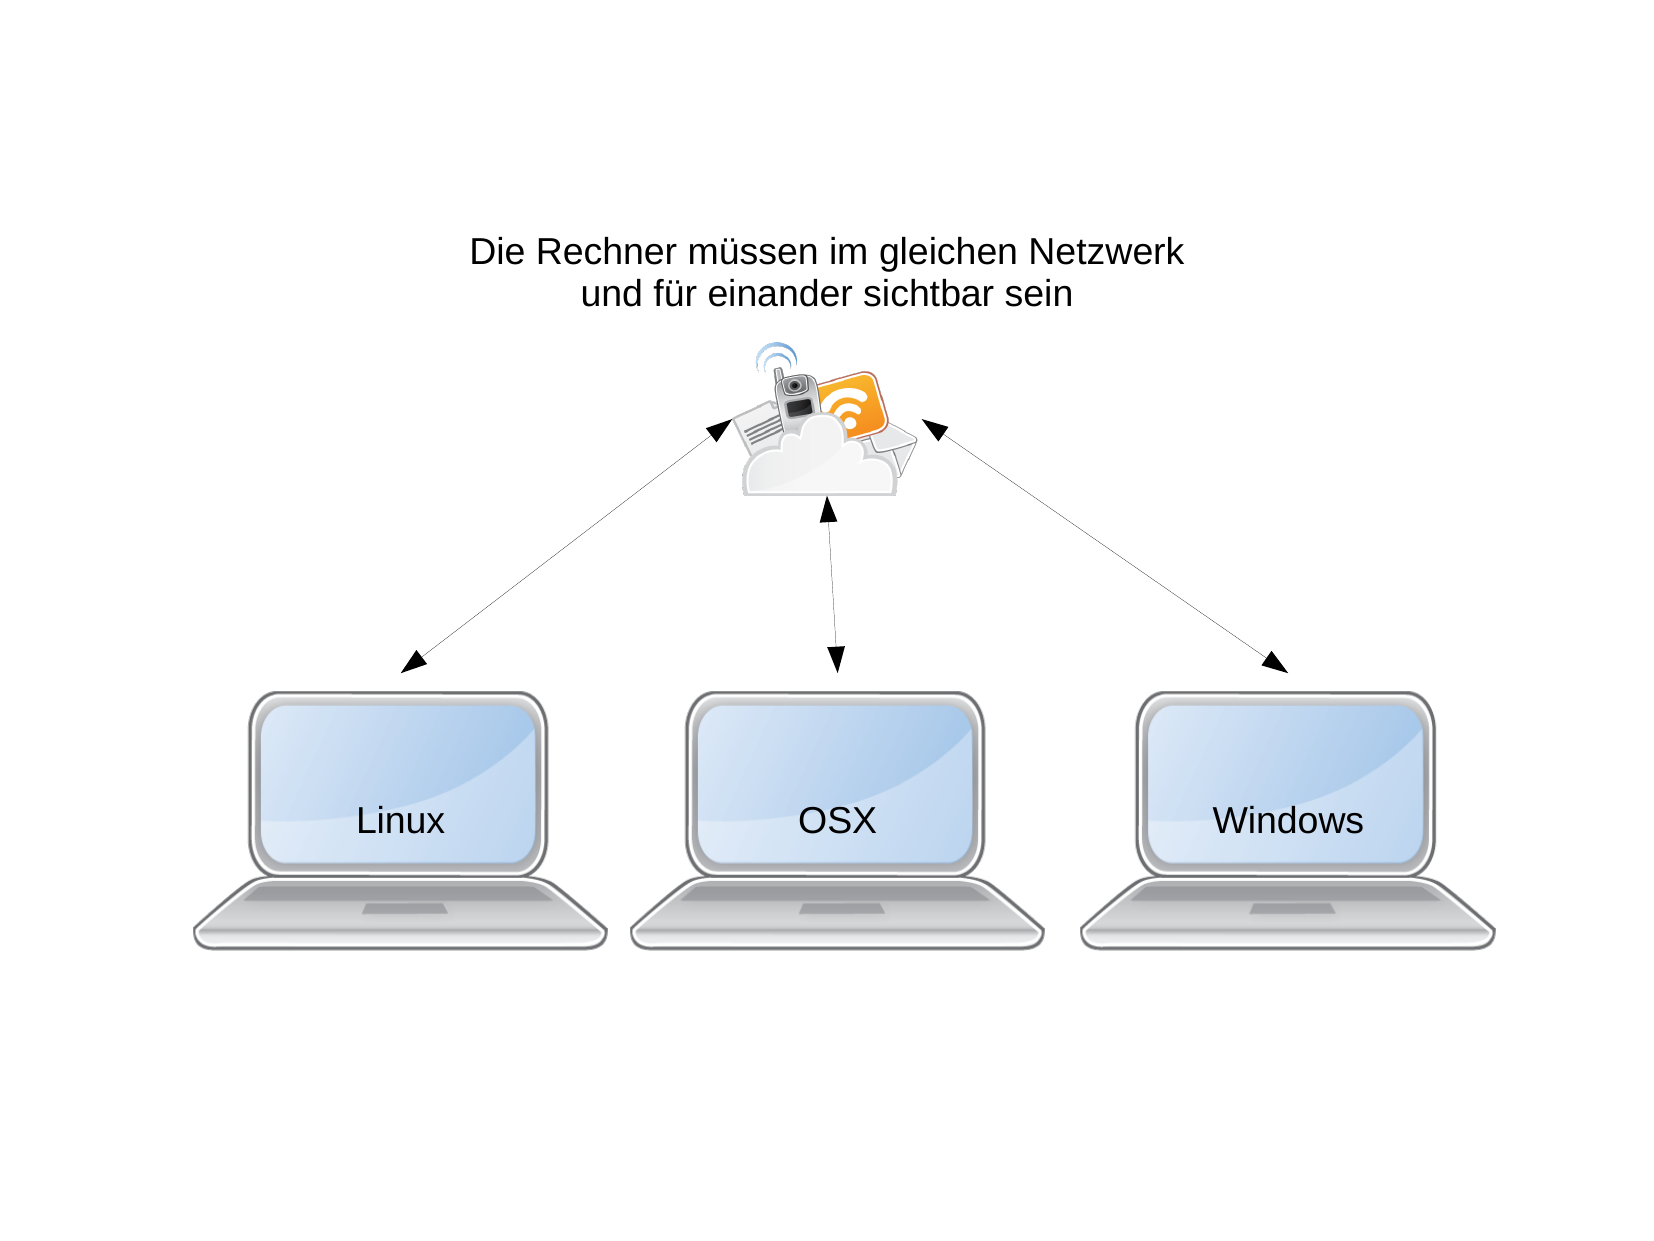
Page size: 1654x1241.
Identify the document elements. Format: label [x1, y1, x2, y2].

picture [732, 342, 922, 496]
picture [175, 673, 1514, 969]
